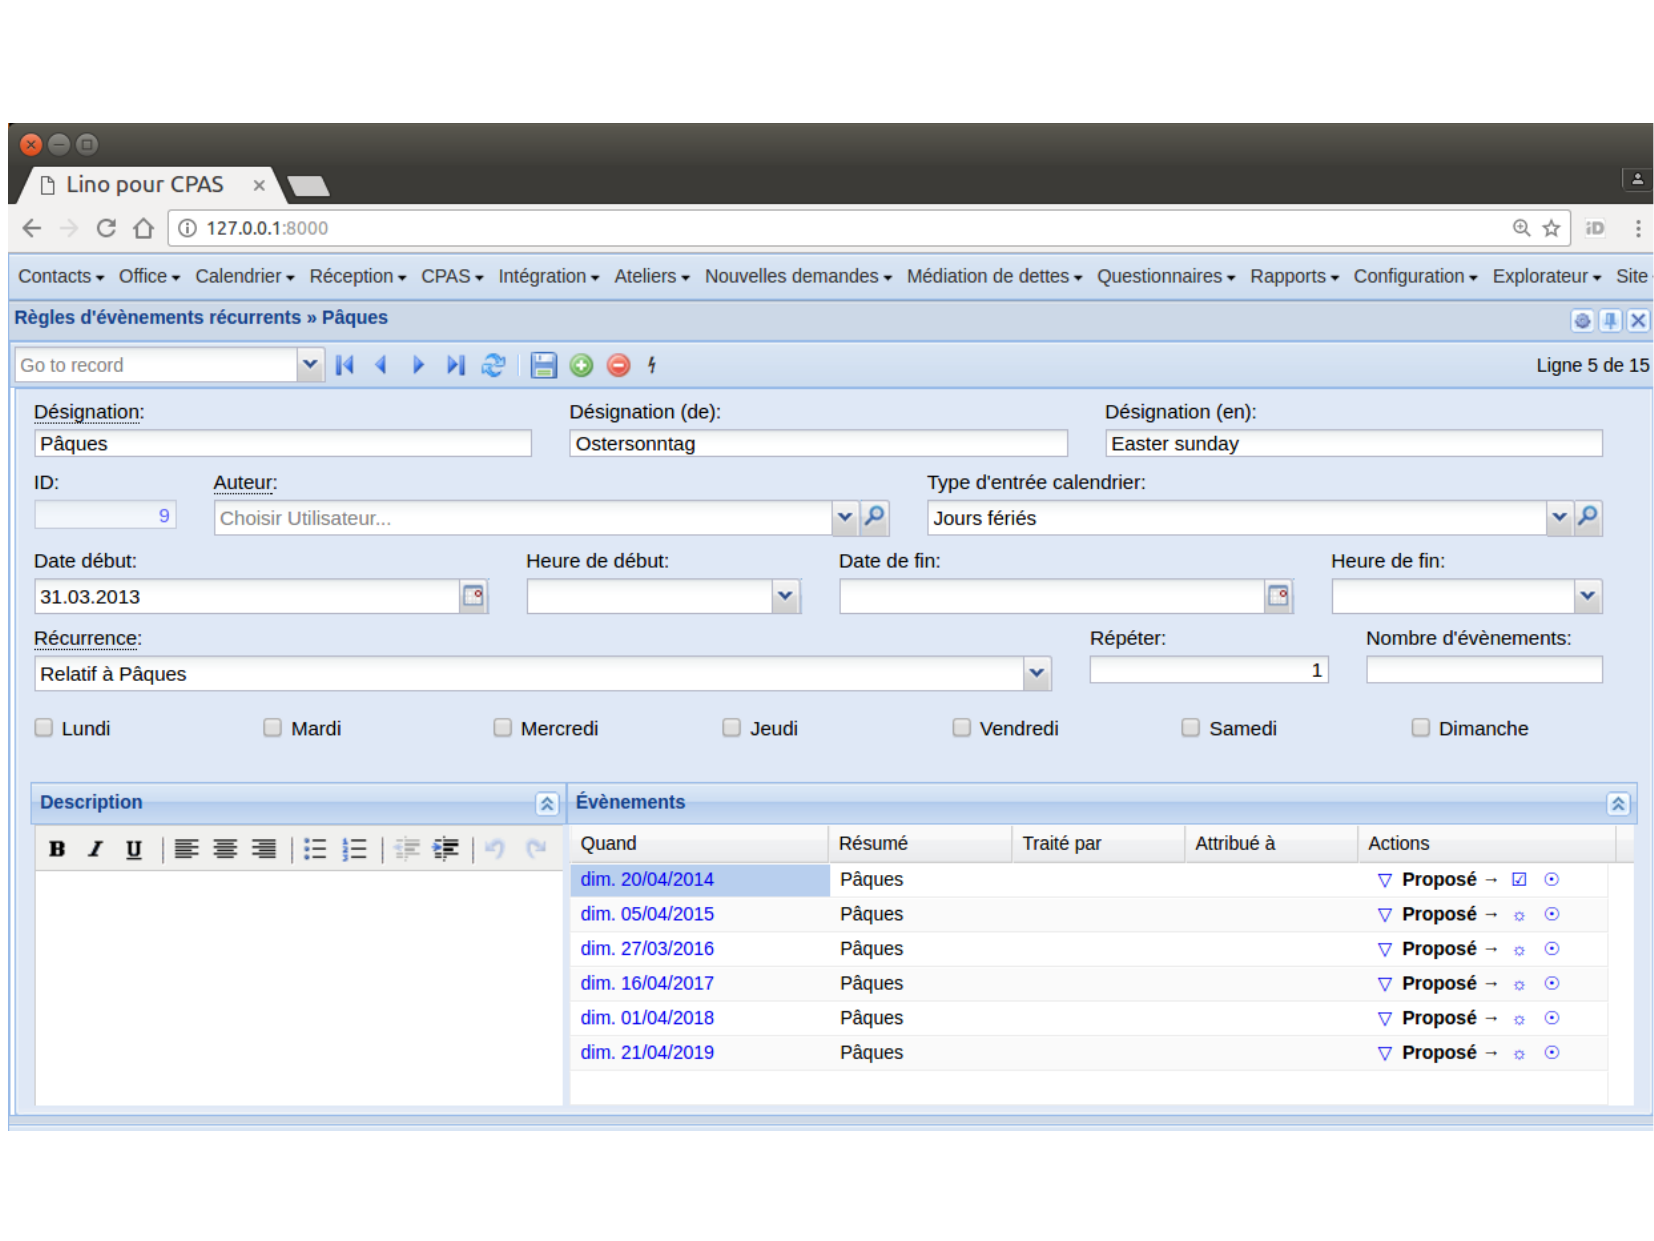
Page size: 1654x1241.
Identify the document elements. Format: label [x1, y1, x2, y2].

picture [8, 123, 1654, 1131]
